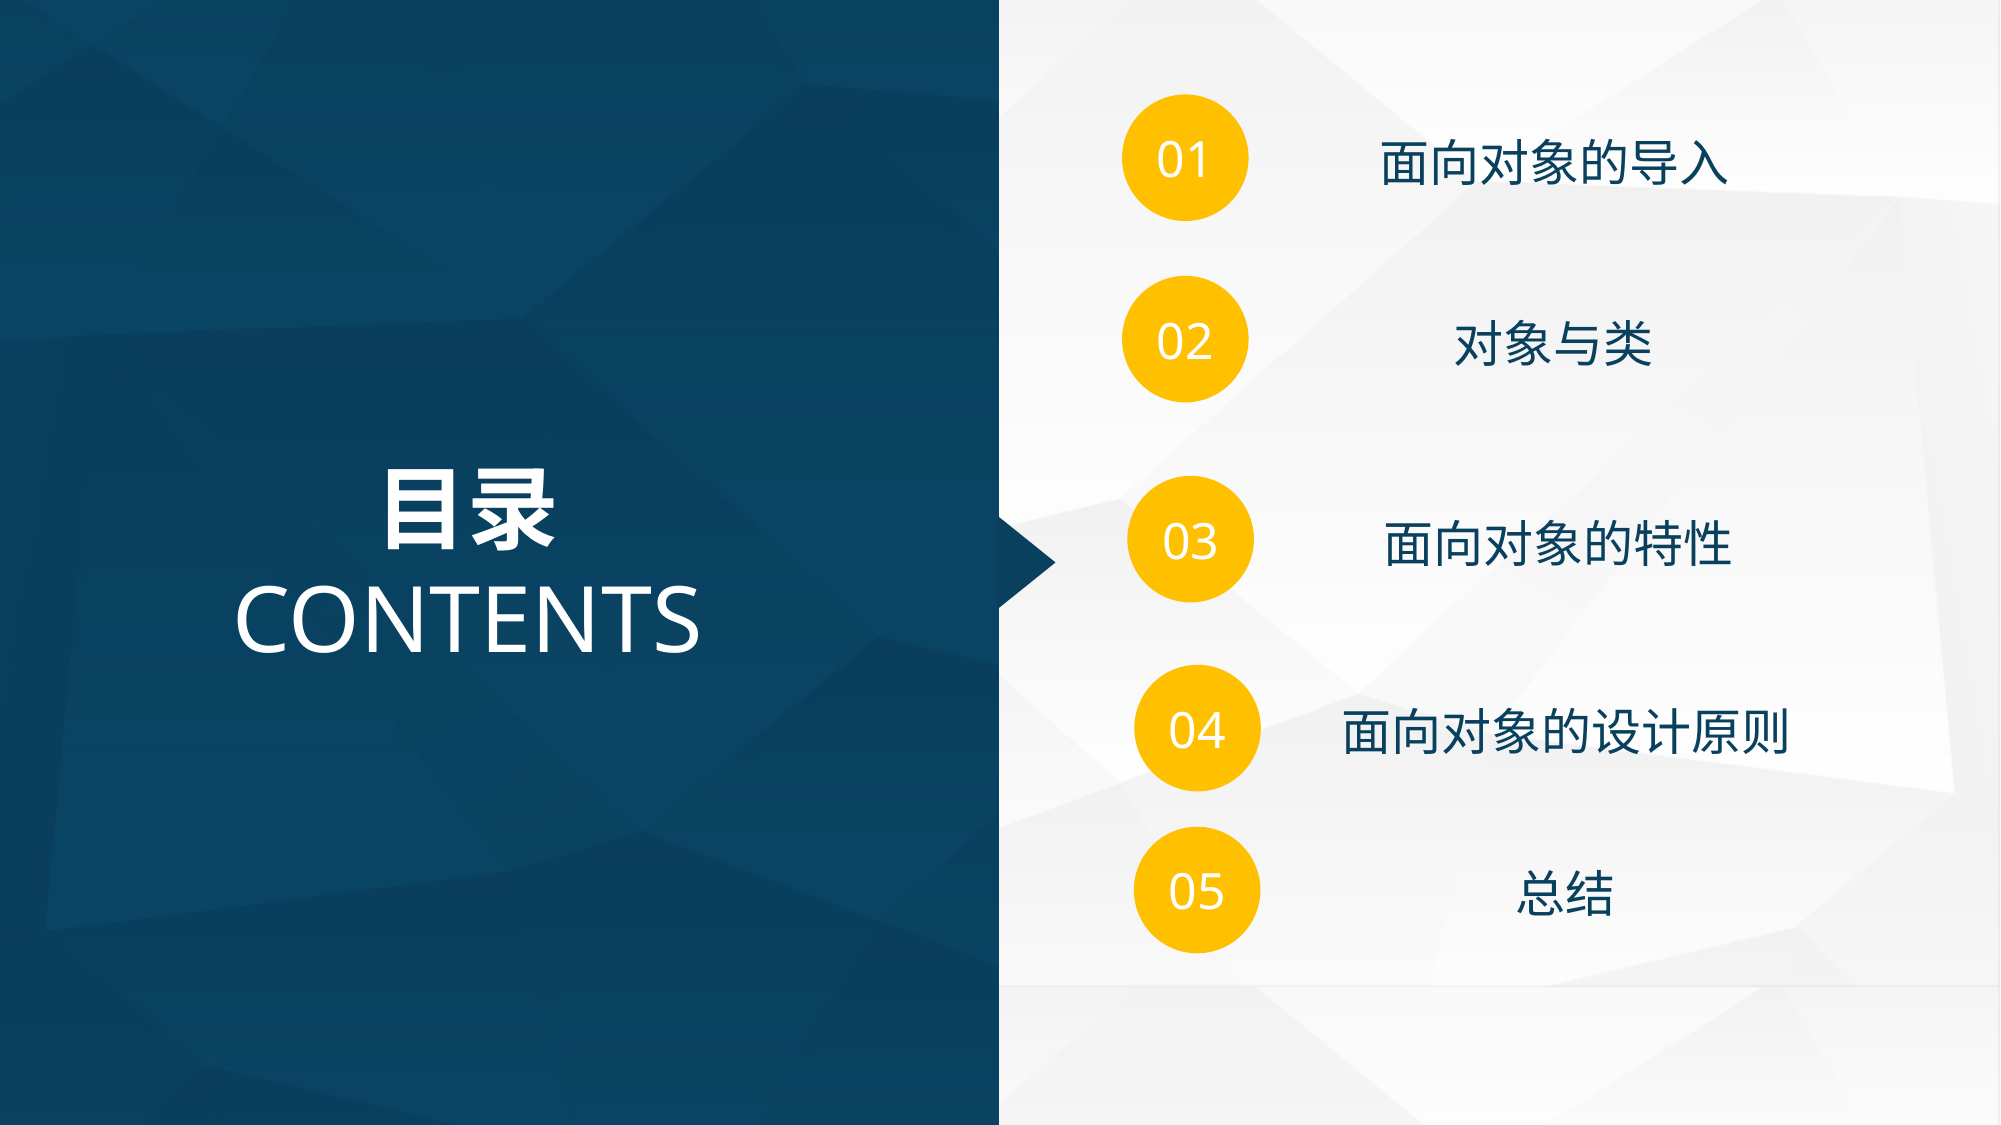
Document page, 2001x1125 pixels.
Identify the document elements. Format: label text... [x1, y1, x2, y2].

picture [0, 0, 2000, 1125]
text_box 对象与类 [1438, 305, 1669, 380]
text_box 总结 [1500, 855, 1631, 931]
text_box 02 [1122, 275, 1249, 403]
text_box 04 [1134, 664, 1261, 792]
text_box 03 [1127, 475, 1254, 603]
text_box 01 [1122, 94, 1249, 222]
text_box 05 [1133, 826, 1261, 954]
text_box 面向对象的设计原则 [1326, 693, 1807, 769]
text_box 面向对象的特性 [1369, 504, 1749, 580]
text_box [996, 515, 1056, 610]
text_box 面向对象的导入 [1364, 124, 1744, 200]
text_box 目录 CONTENTS [217, 443, 718, 679]
